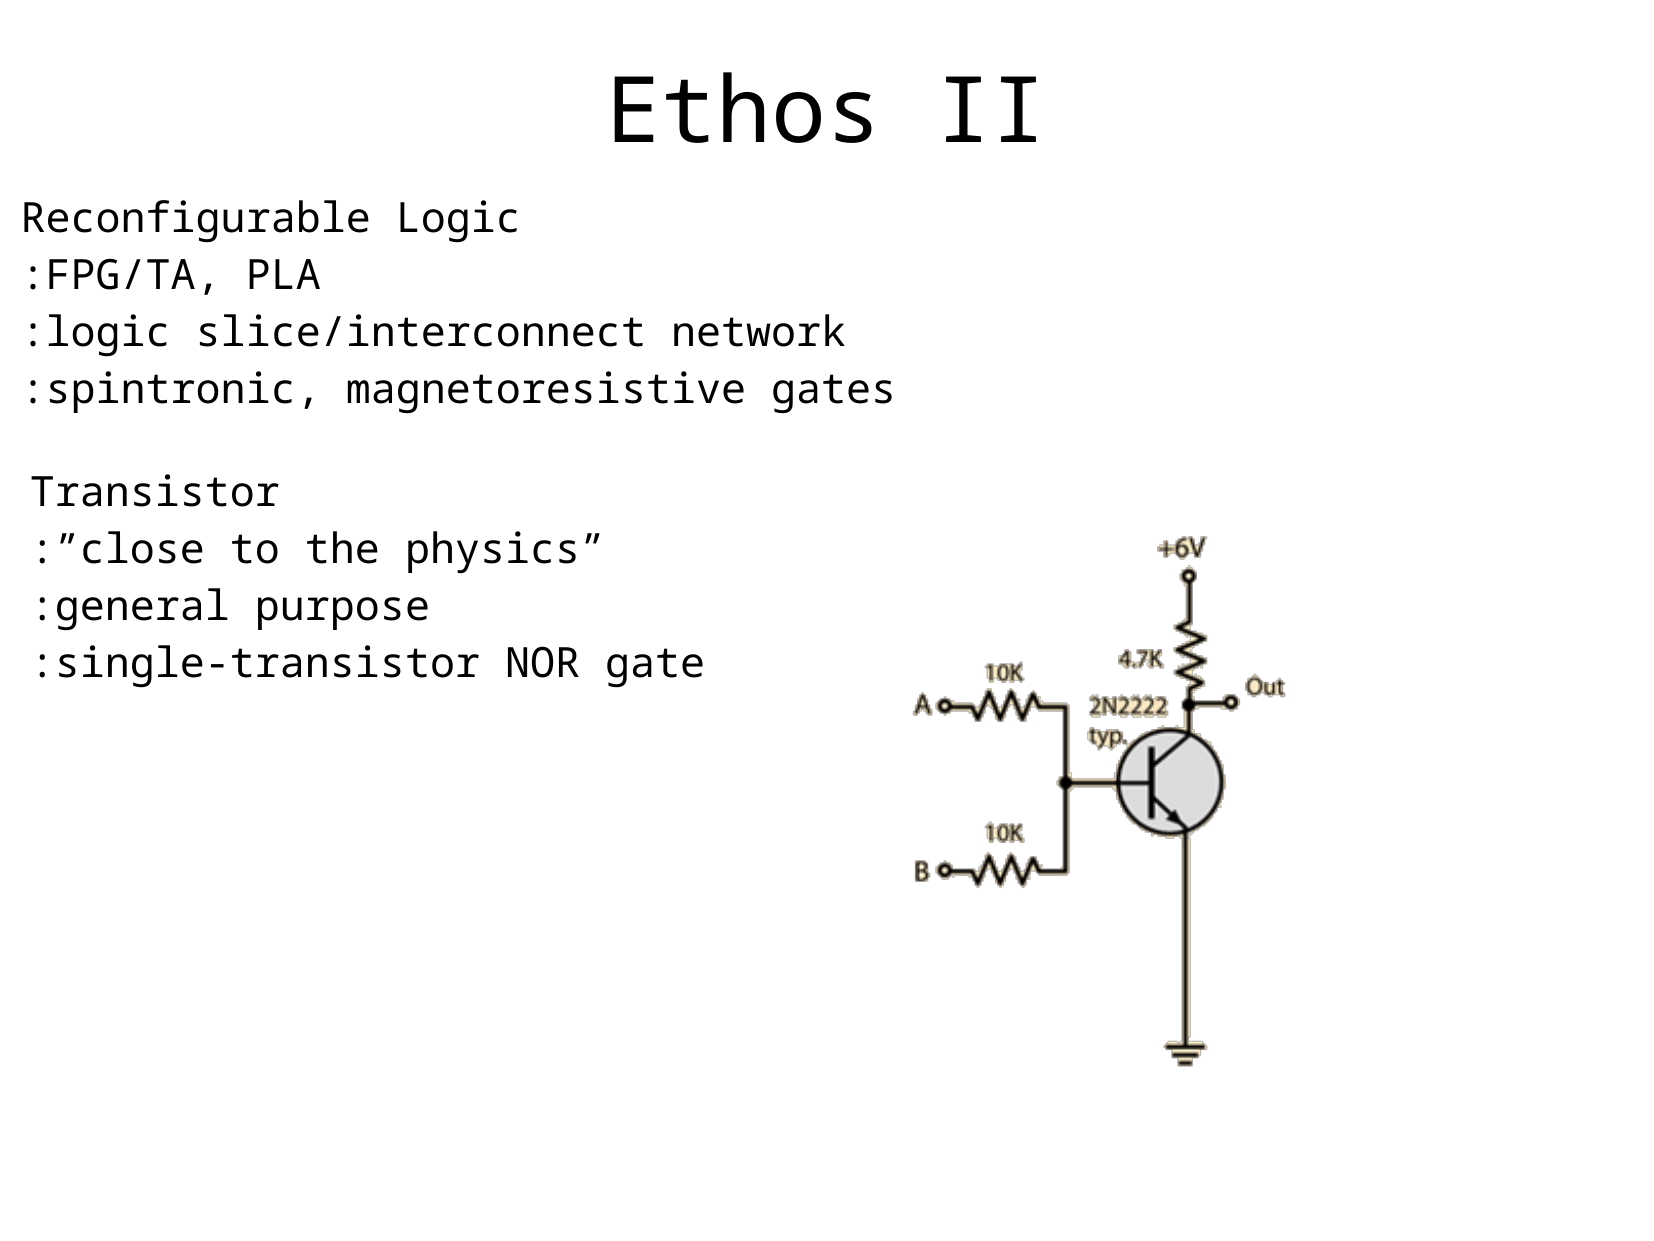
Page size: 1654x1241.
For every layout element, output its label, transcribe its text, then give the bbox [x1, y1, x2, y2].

text_box Reconfigurable Logic :FPG/TA, PLA :logic slice/interconnect network :spintronic, magnetoresistive gates [5, 180, 1653, 488]
text_box Transistor :”close to the physics” :general purpose :single-transistor NOR gate [15, 453, 736, 1096]
title Ethos II [82, 9, 1571, 180]
picture [879, 486, 1316, 1087]
